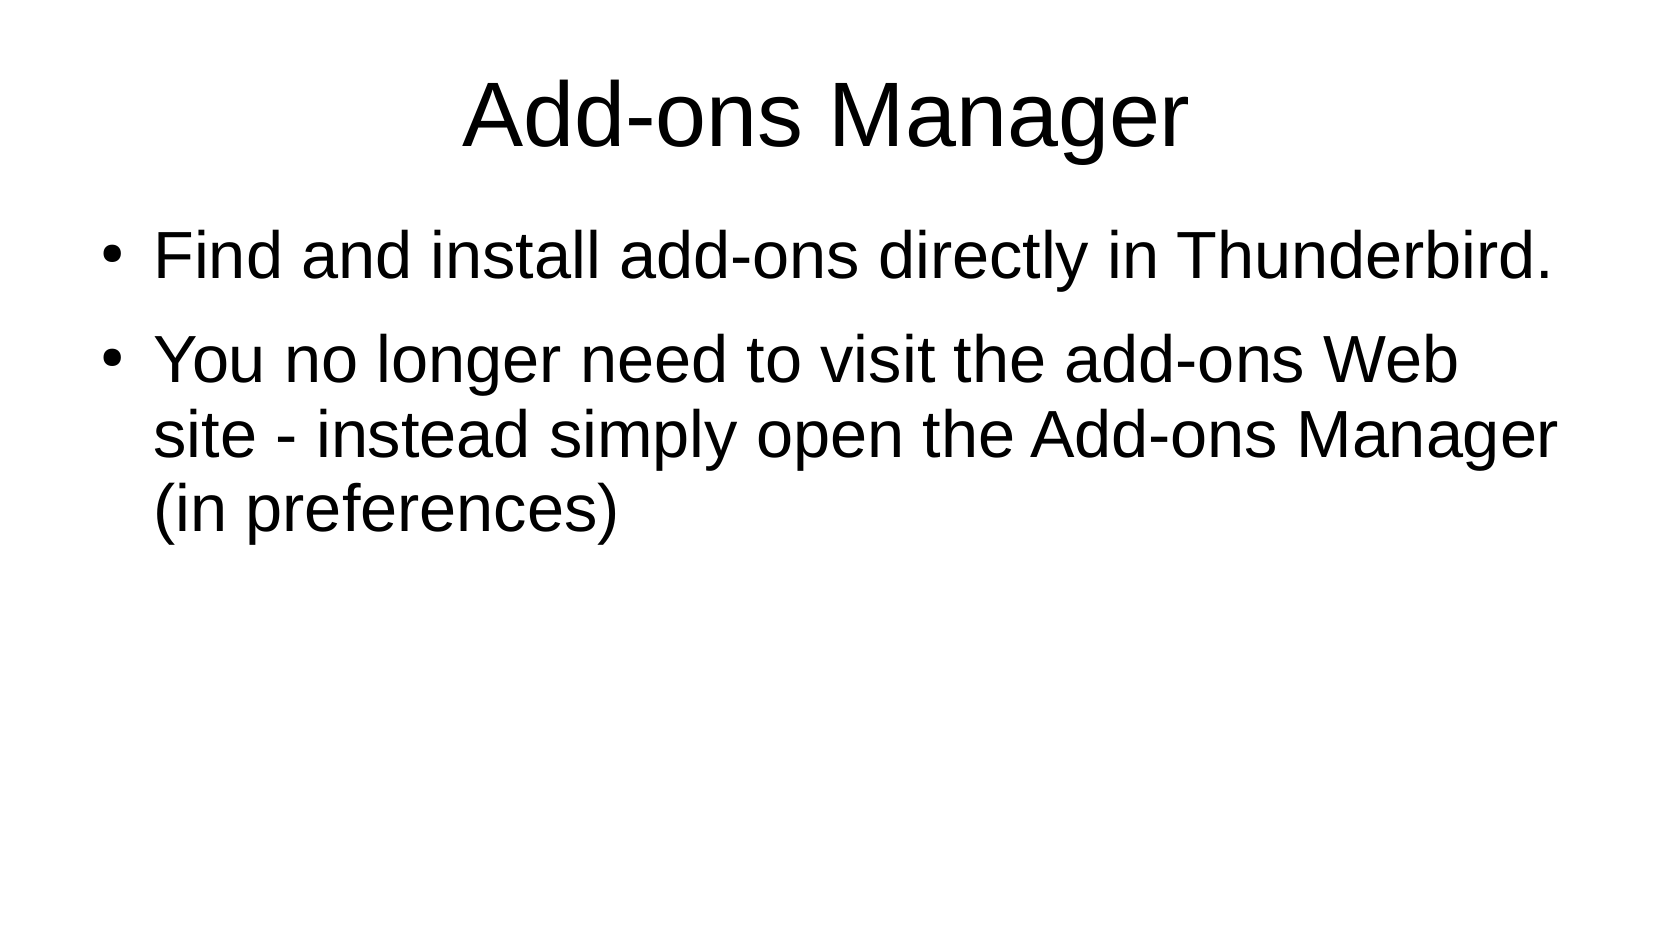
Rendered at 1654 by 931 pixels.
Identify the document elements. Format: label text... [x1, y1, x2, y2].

title Add-ons Manager [82, 37, 1571, 193]
list Find and install add-ons directly in Thunderbird. You no longer need to visit the add-ons Web site - instead simply open the Add-ons Manager (in preferences) [82, 217, 1571, 758]
